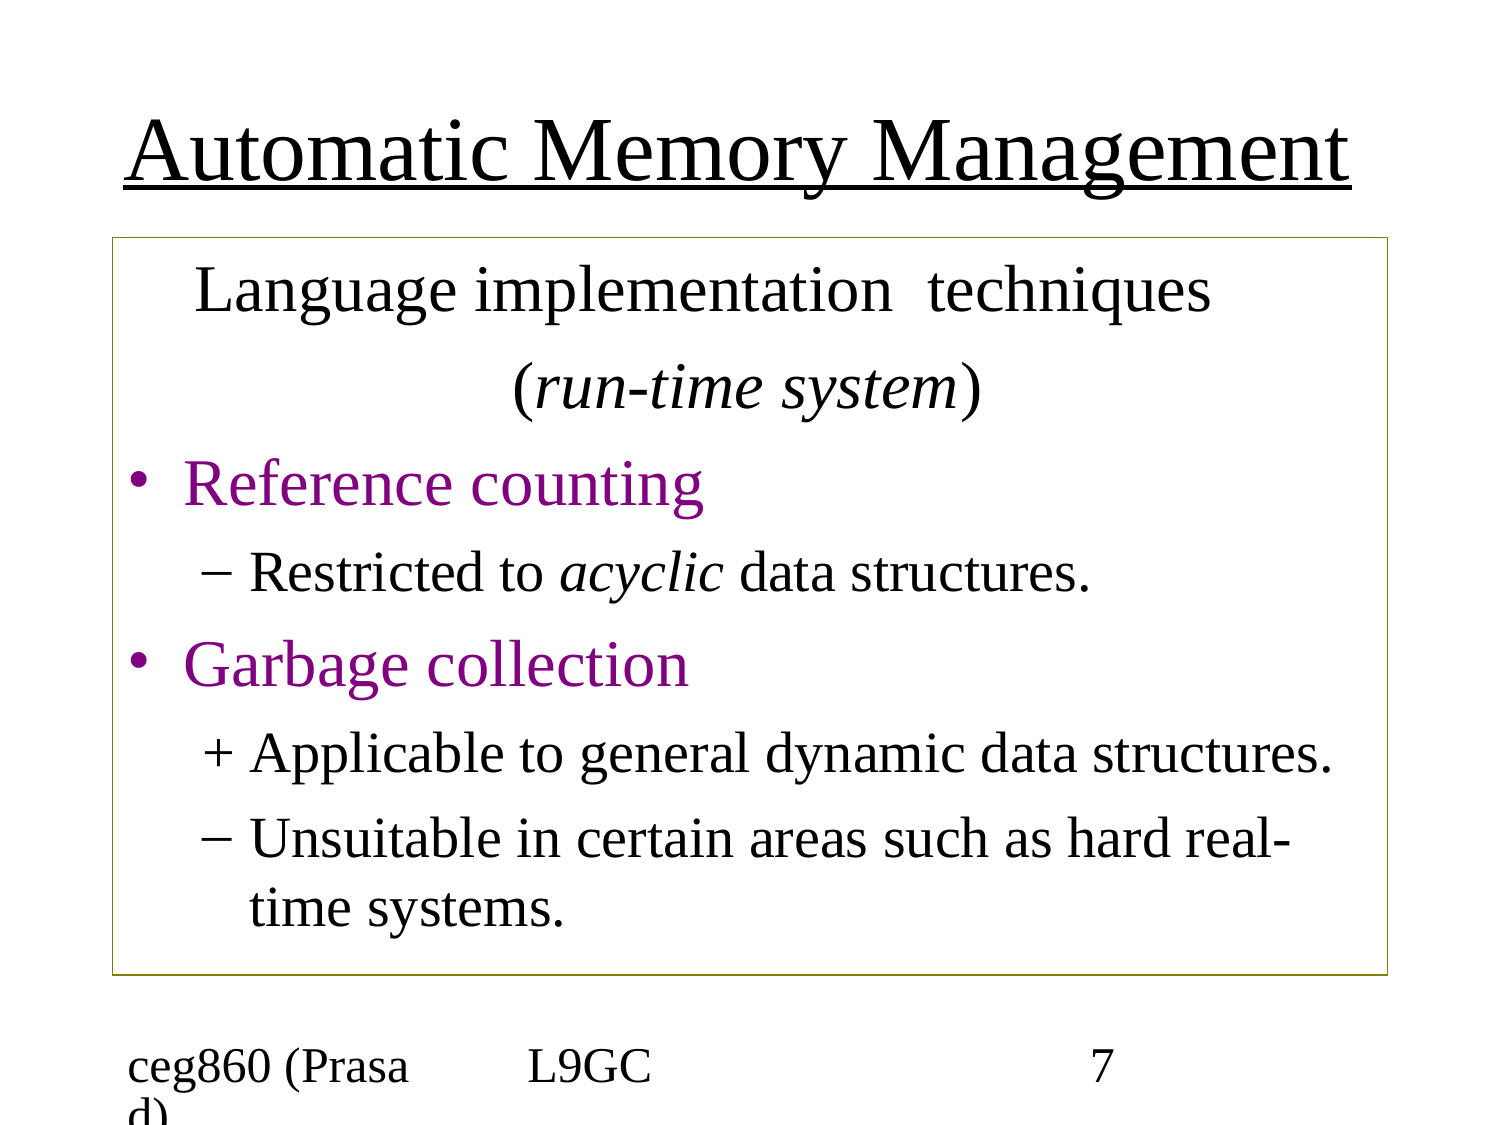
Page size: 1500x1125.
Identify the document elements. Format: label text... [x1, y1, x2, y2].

list Language implementation techniques (run-time system) Reference counting Restricted to acyclic data structures. Garbage collection + Applicable to general dynamic data structures. Unsuitable in certain areas such as hard real-time systems. [112, 237, 1388, 976]
title Automatic Memory Management [99, 49, 1375, 238]
